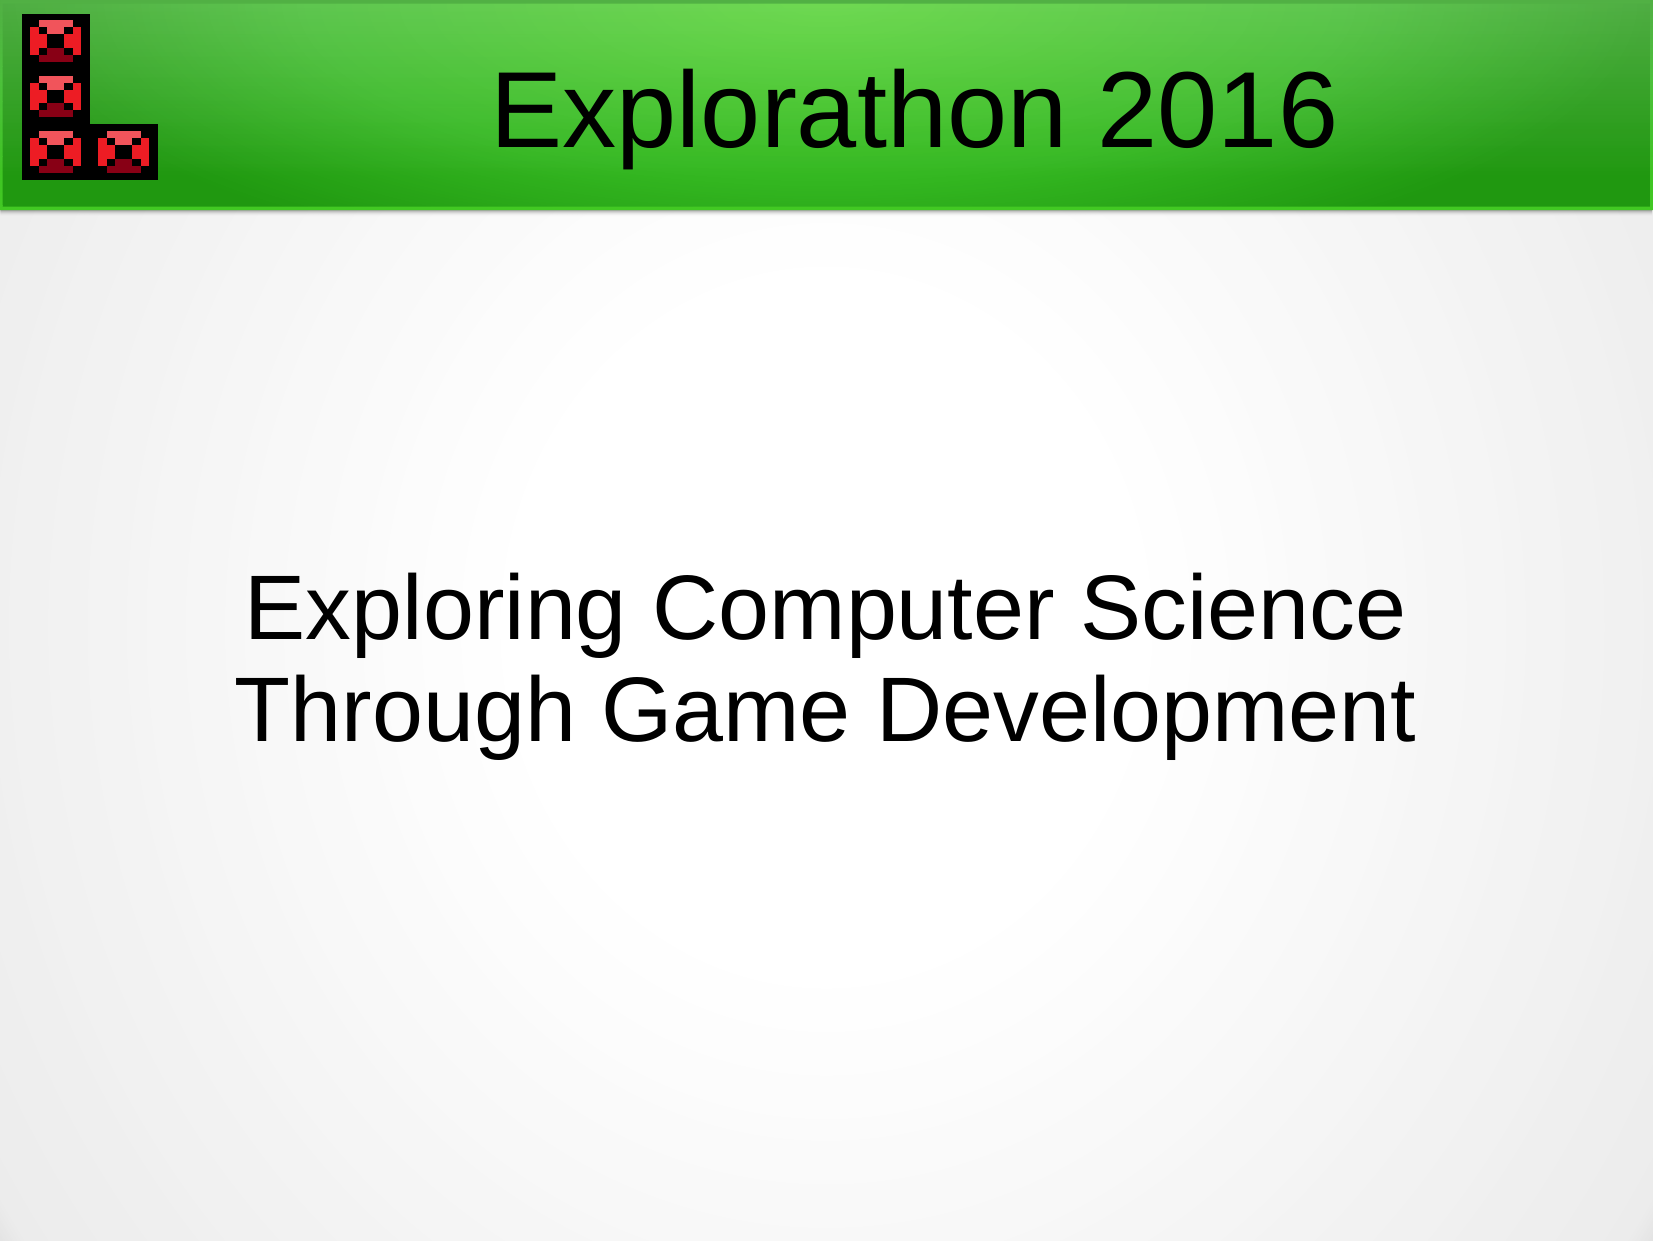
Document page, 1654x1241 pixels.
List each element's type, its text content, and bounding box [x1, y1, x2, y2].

picture [22, 14, 158, 180]
subtitle Exploring Computer Science Through Game Development [82, 299, 1571, 1019]
title Explorathon 2016 [195, 30, 1636, 190]
